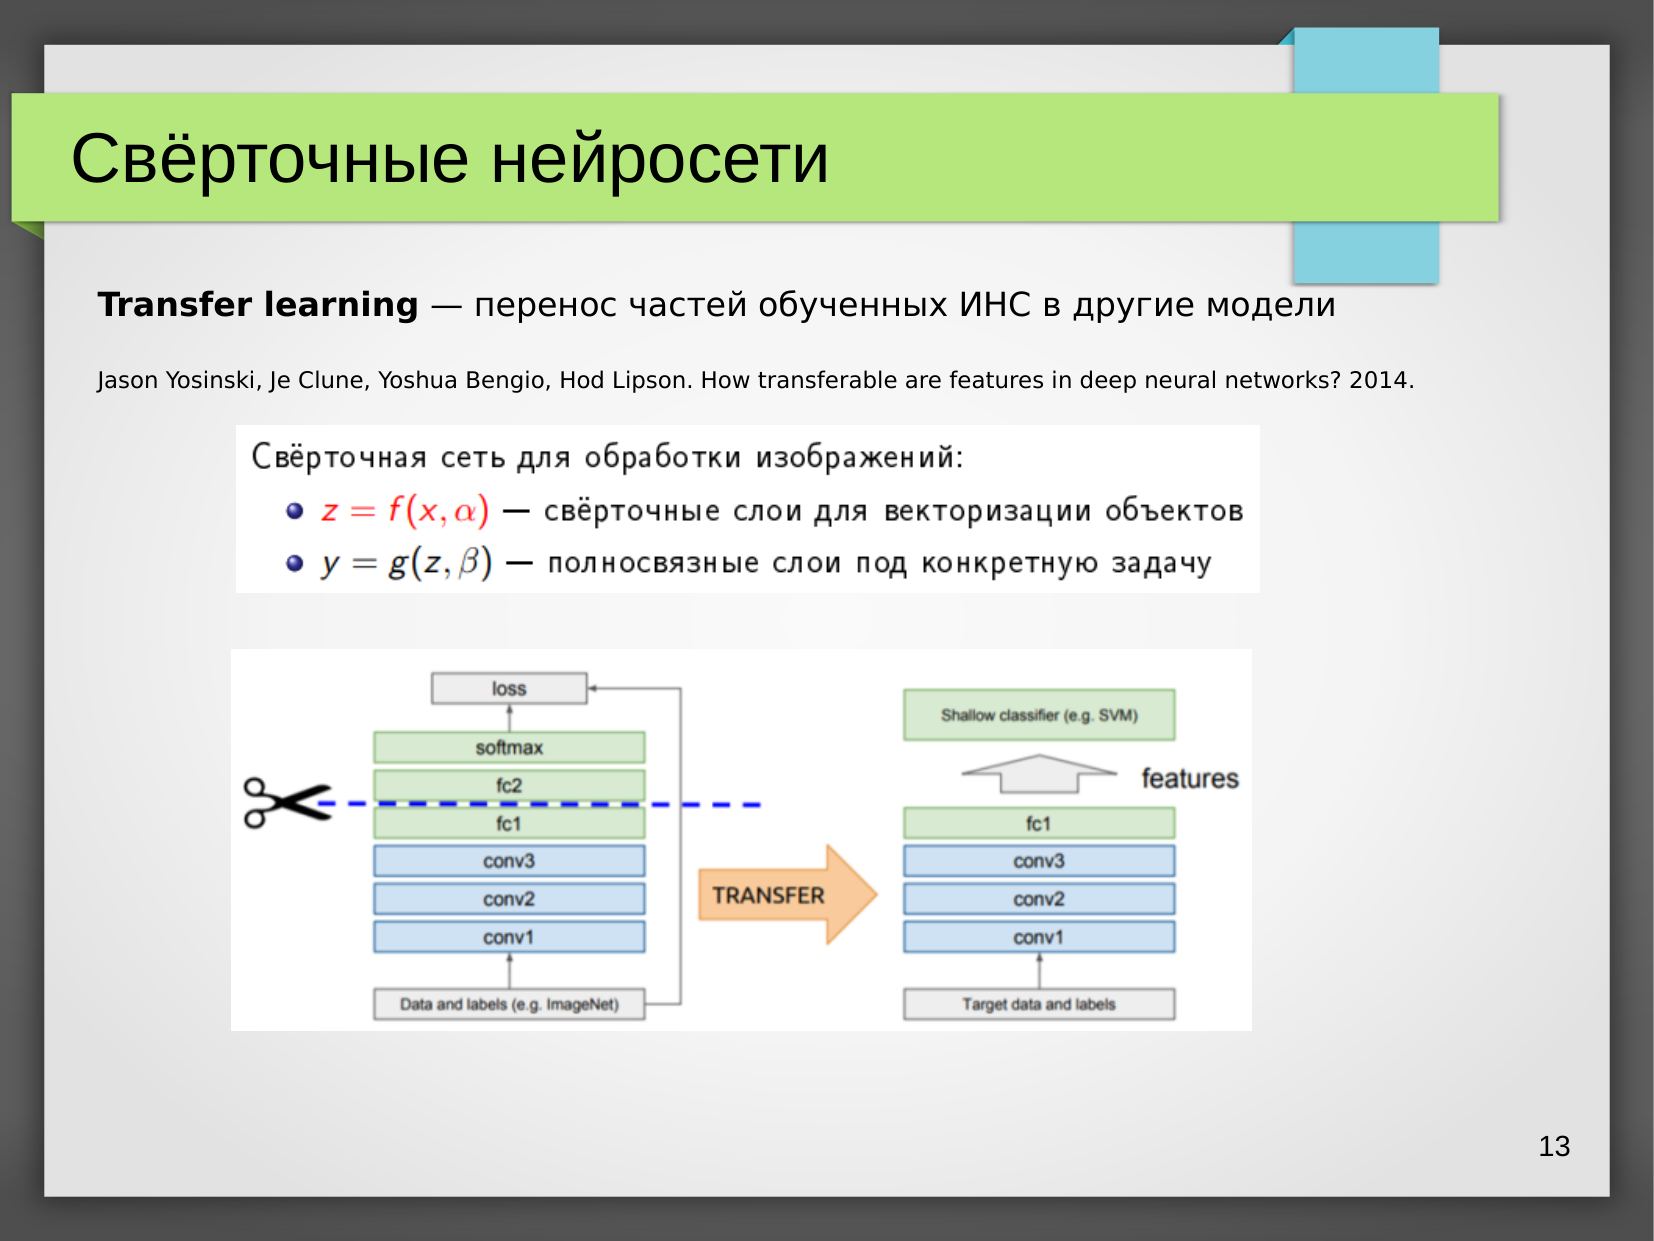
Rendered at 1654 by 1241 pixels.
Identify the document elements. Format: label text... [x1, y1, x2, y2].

picture [0, 0, 1654, 1241]
title Свёрточные нейросети [70, 118, 1205, 199]
text_box Transfer learning — перенос частей обученных ИНС в другие модели Jason Yosinski, Je Clune, Yoshua Bengio, Hod Lipson. How transferable are features in deep neural networks? 2014. [82, 277, 1595, 402]
